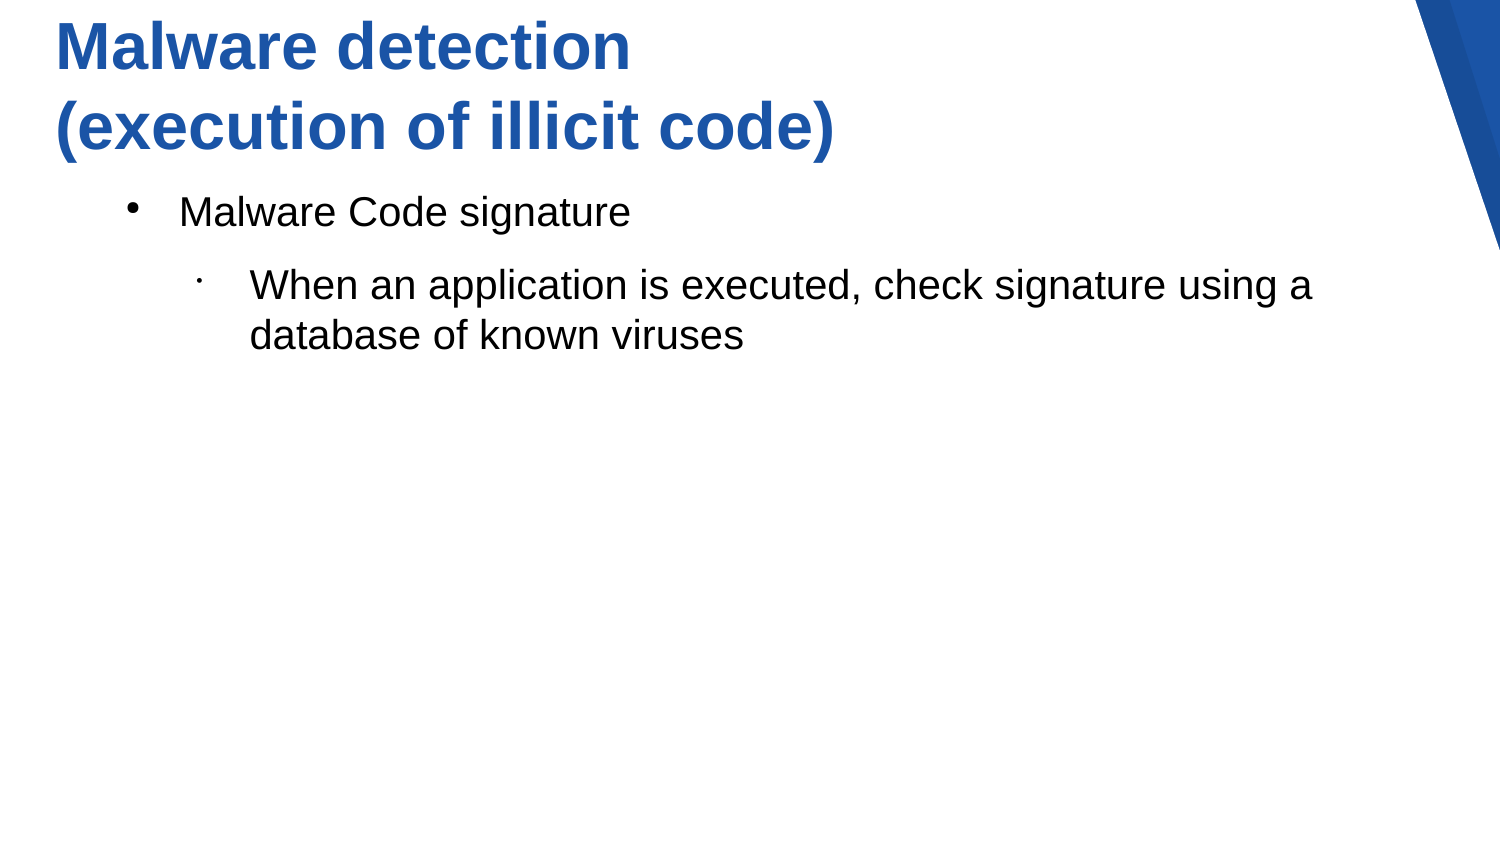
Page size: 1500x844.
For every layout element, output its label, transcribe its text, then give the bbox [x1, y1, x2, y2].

list Malware Code signature When an application is executed, check signature using a database of known viruses [92, 169, 1411, 736]
title Malware detection (execution of illicit code) [40, 110, 1231, 178]
